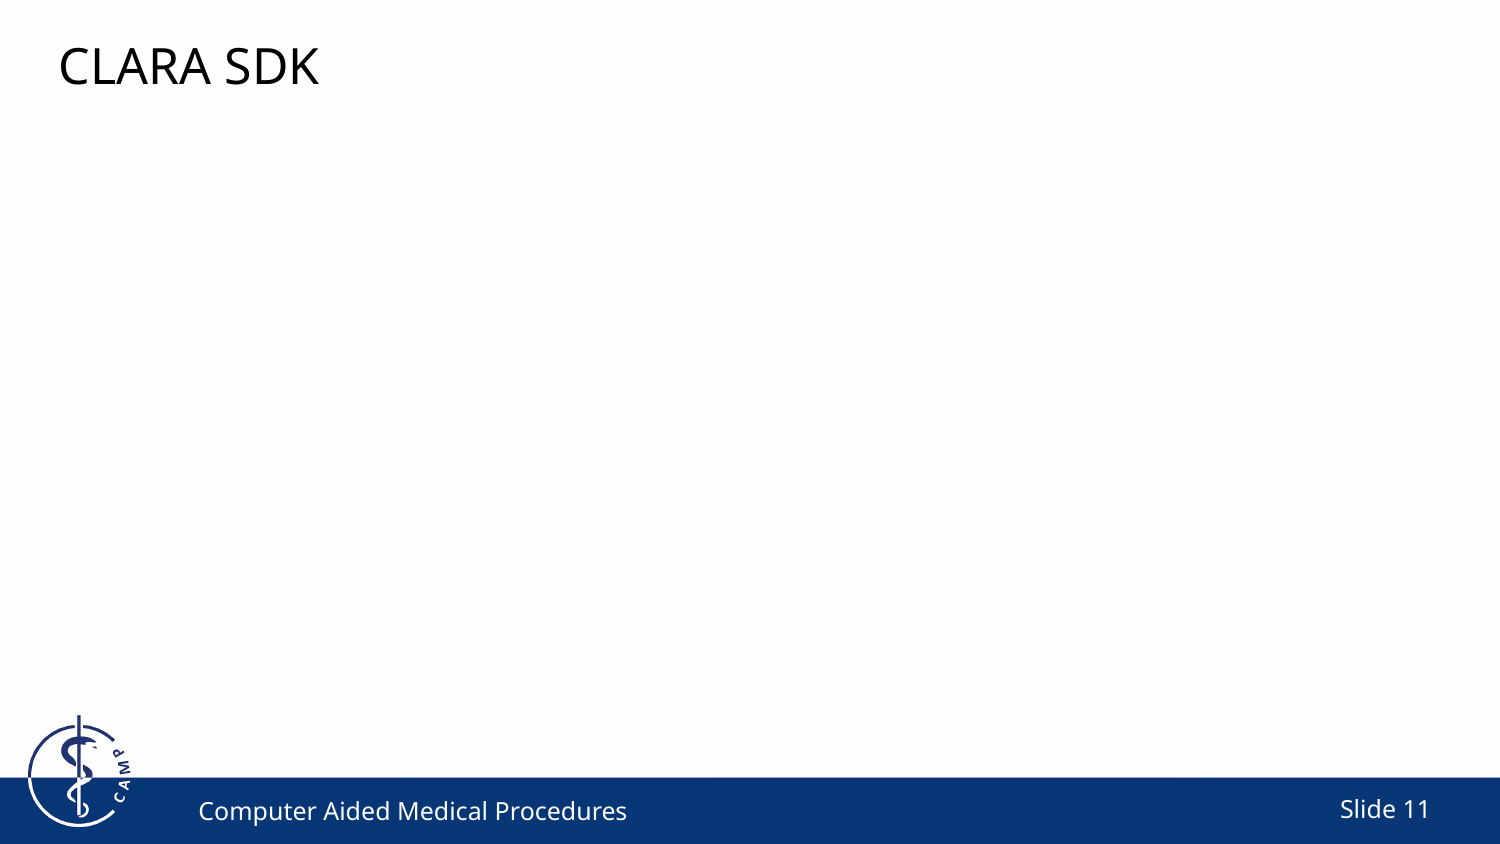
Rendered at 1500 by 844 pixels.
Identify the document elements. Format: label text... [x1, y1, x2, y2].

text_box Slide <number> [1325, 778, 1500, 844]
text_box Computer Aided Medical Procedures [183, 778, 800, 844]
title CLARA SDK [58, 28, 1438, 104]
picture [0, 0, 1500, 844]
